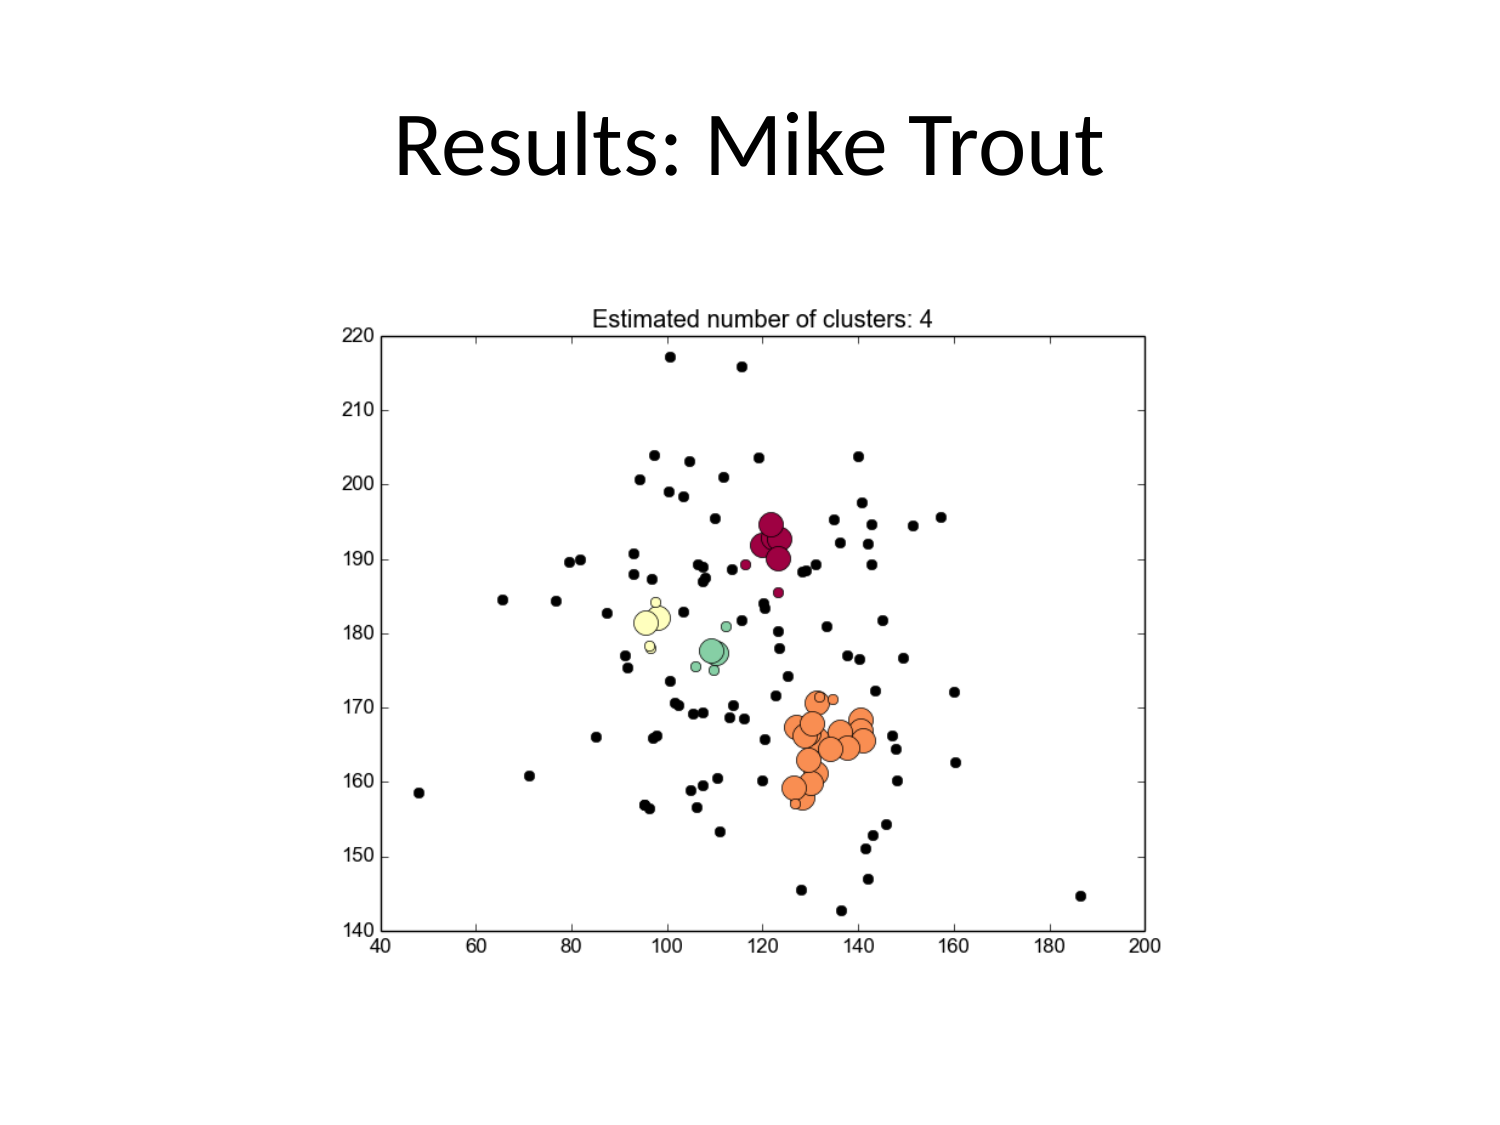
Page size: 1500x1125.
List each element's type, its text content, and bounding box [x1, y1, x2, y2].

title Results: Mike Trout [75, 45, 1425, 233]
picture [257, 262, 1243, 1005]
